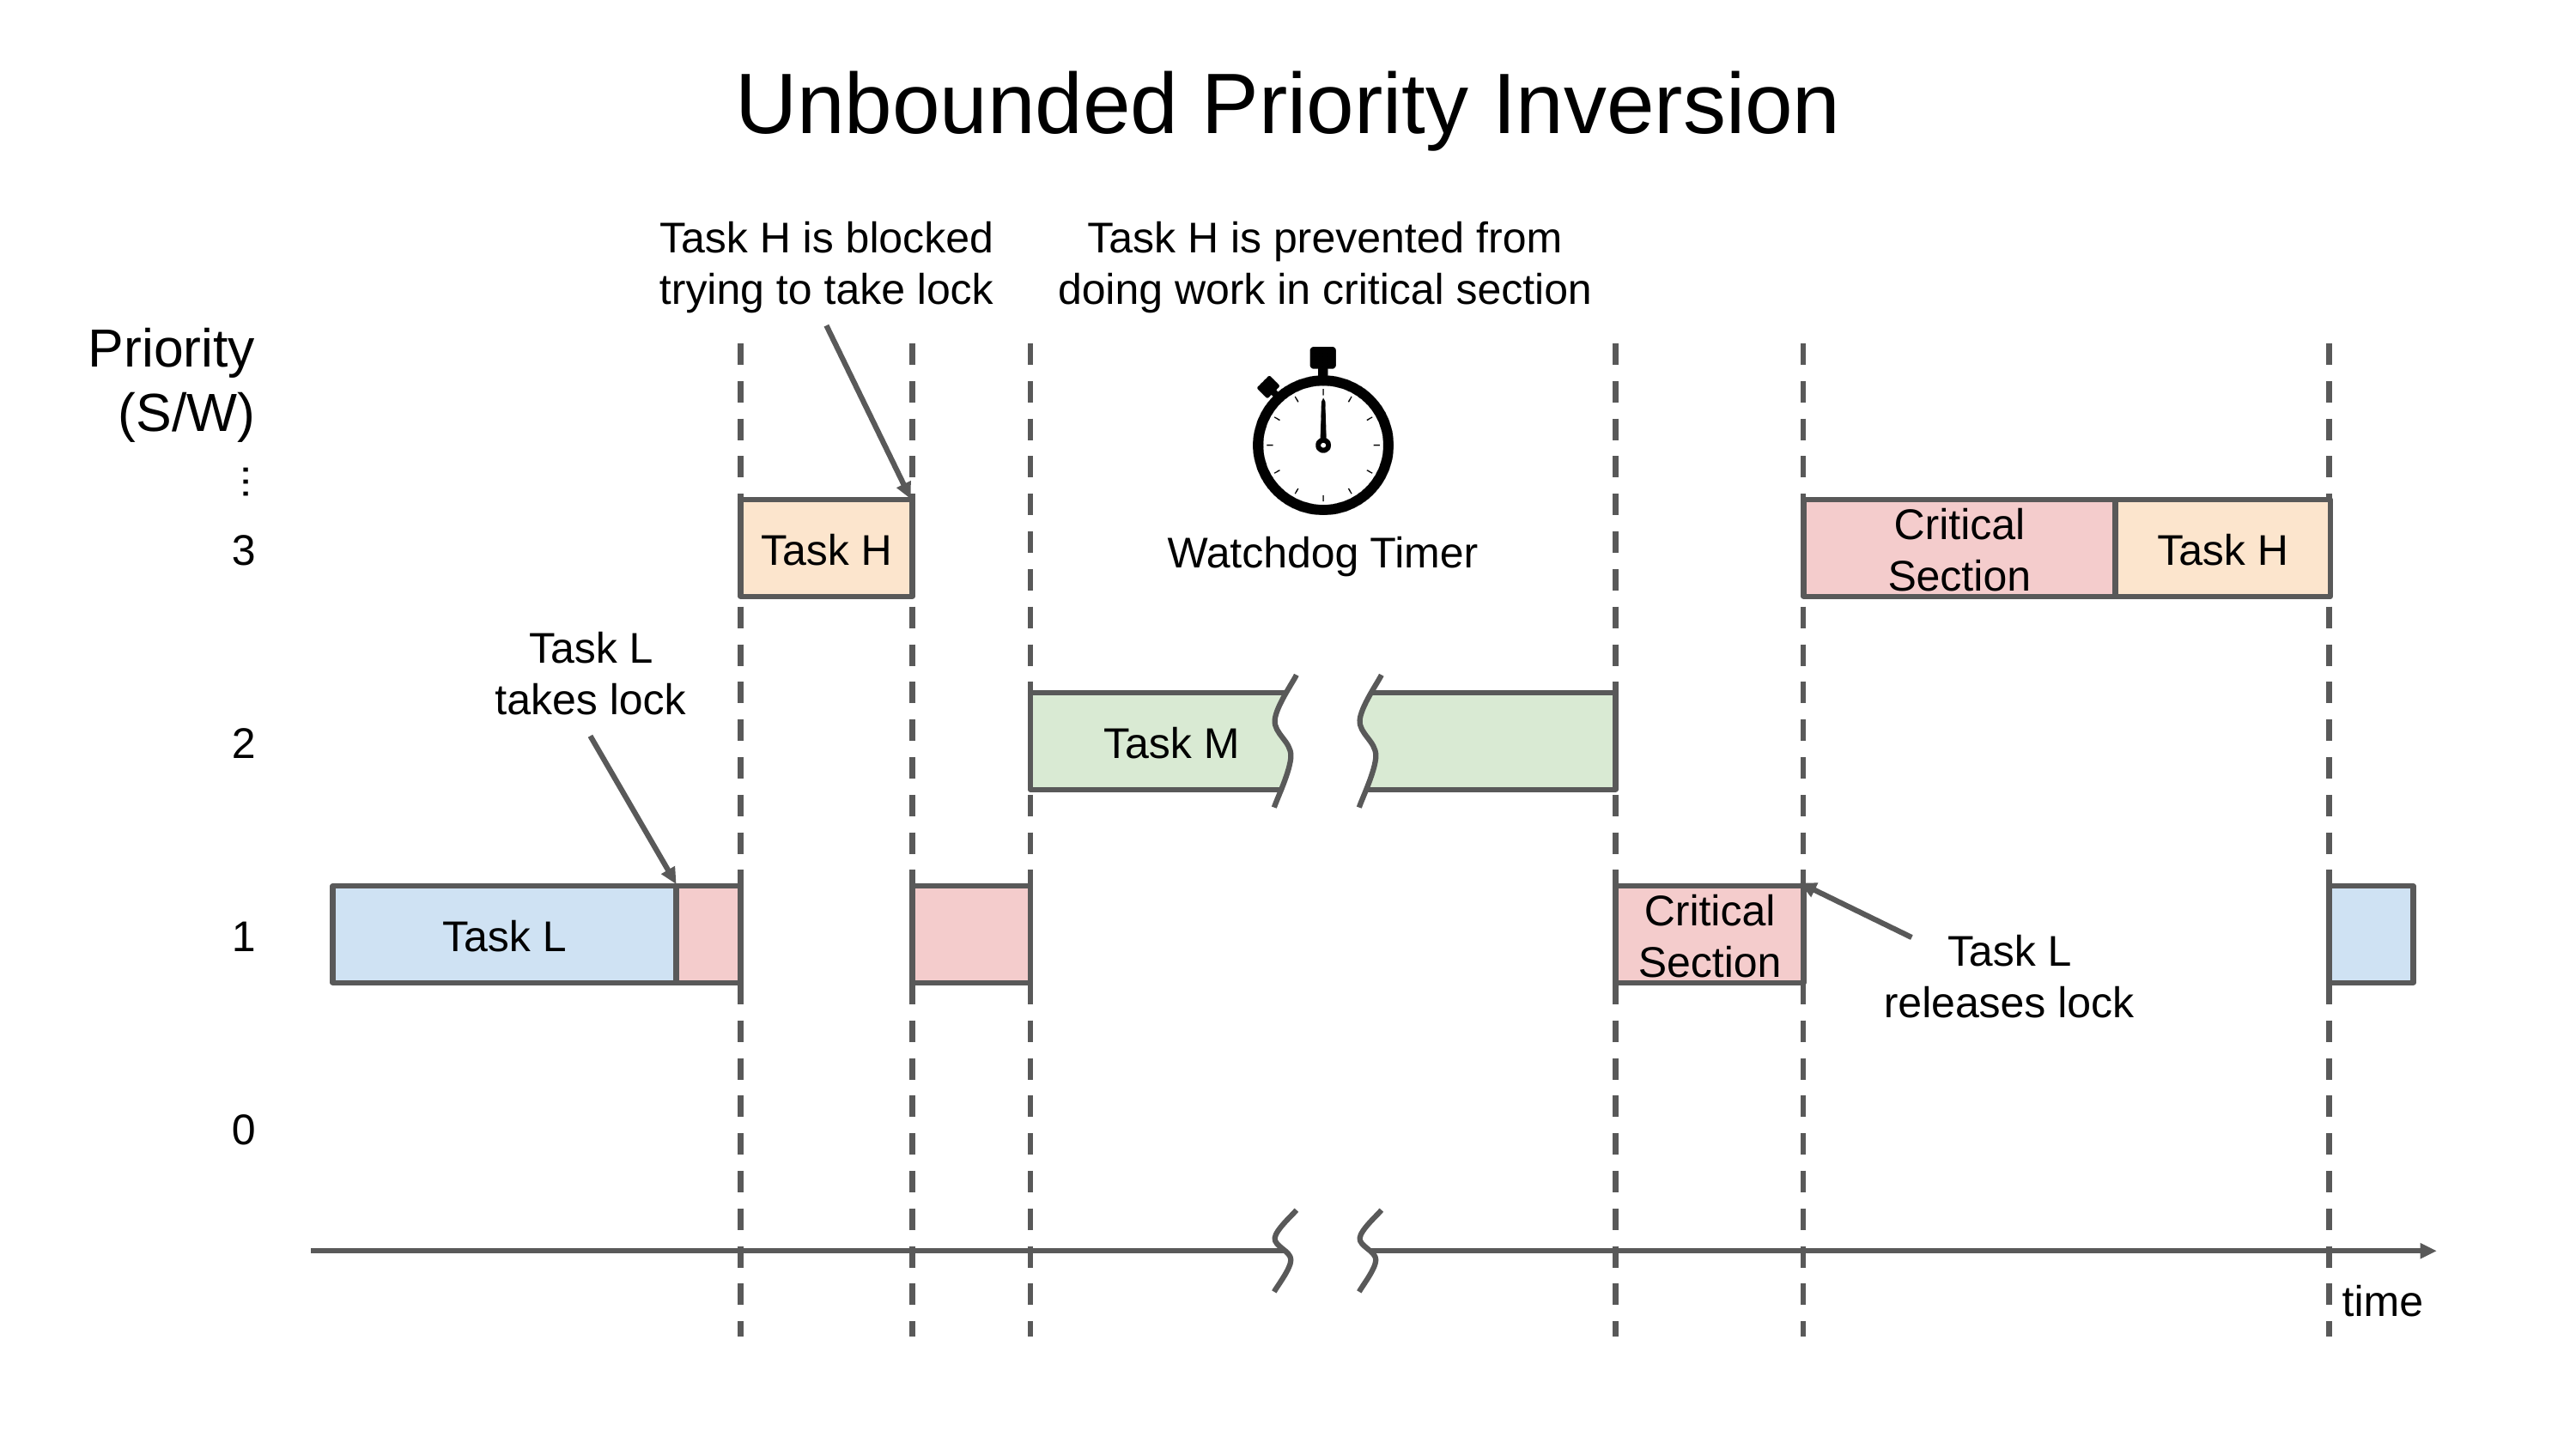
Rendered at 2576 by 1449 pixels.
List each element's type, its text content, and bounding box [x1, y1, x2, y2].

text_box Task H [740, 500, 913, 597]
text_box Task L takes lock [468, 607, 713, 737]
text_box 0 [128, 1068, 269, 1187]
text_box 2 [128, 682, 269, 801]
text_box Critical Section [1803, 500, 2115, 597]
text_box Task L releases lock [1867, 910, 2151, 1040]
text_box Task M [1030, 693, 1287, 790]
text_box Watchdog Timer [1130, 512, 1516, 589]
text_box 1 [128, 875, 269, 994]
text_box Unbounded Priority Inversion [663, 0, 1913, 199]
text_box [676, 886, 741, 983]
text_box [2329, 886, 2414, 983]
text_box [1363, 693, 1616, 790]
text_box Task H [2115, 500, 2330, 597]
text_box 3 [128, 488, 269, 608]
text_box [1278, 663, 1373, 823]
text_box Priority (S/W) [64, 307, 269, 447]
text_box Task H is blocked trying to take lock [633, 197, 1019, 326]
text_box [1285, 1171, 1370, 1331]
text_box Task H is prevented from doing work in critical section [1032, 197, 1618, 326]
text_box Critical Section [1615, 886, 1804, 983]
picture [1253, 347, 1394, 512]
text_box time [2275, 1261, 2490, 1337]
text_box [912, 886, 1030, 983]
text_box Task L [332, 886, 676, 983]
text_box [1363, 1228, 1370, 1246]
text_box ... [171, 420, 290, 544]
